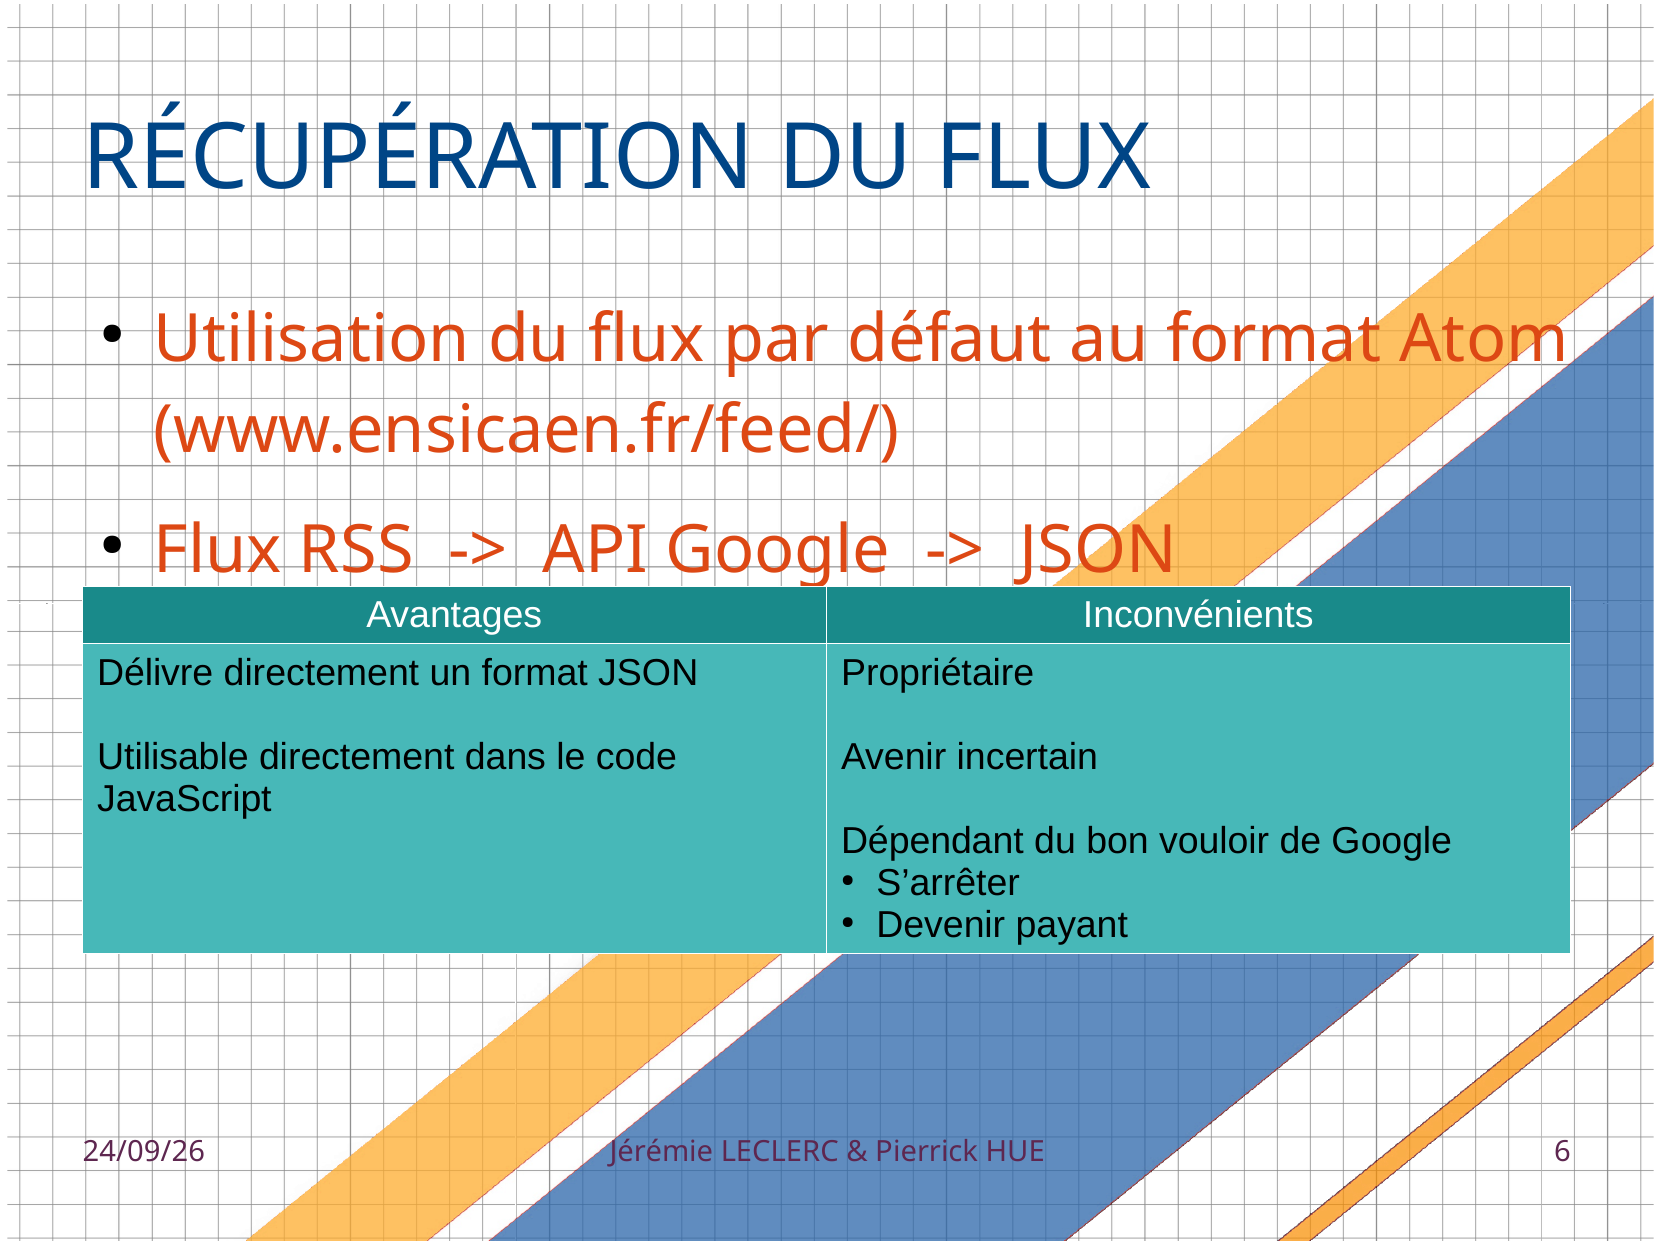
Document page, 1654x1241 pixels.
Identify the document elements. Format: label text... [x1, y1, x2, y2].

table_cell Délivre directement un format JSON Utilisable directement dans le code JavaScript [83, 644, 826, 953]
list Utilisation du flux par défaut au format Atom (www.ensicaen.fr/feed/) Flux RSS -> API Google -> JSON [82, 954, 1571, 1010]
title Récupération du flux [82, 49, 1571, 257]
table_cell Propriétaire Avenir incertain Dépendant du bon vouloir de Google S’arrêter Devenir payant [827, 644, 1570, 953]
picture [7, 4, 1654, 1241]
table_header Inconvénients [827, 587, 1570, 643]
table_header Avantages [83, 587, 826, 643]
list Utilisation du flux par défaut au format Atom (www.ensicaen.fr/feed/) Flux RSS -> API Google -> JSON [82, 290, 1571, 586]
